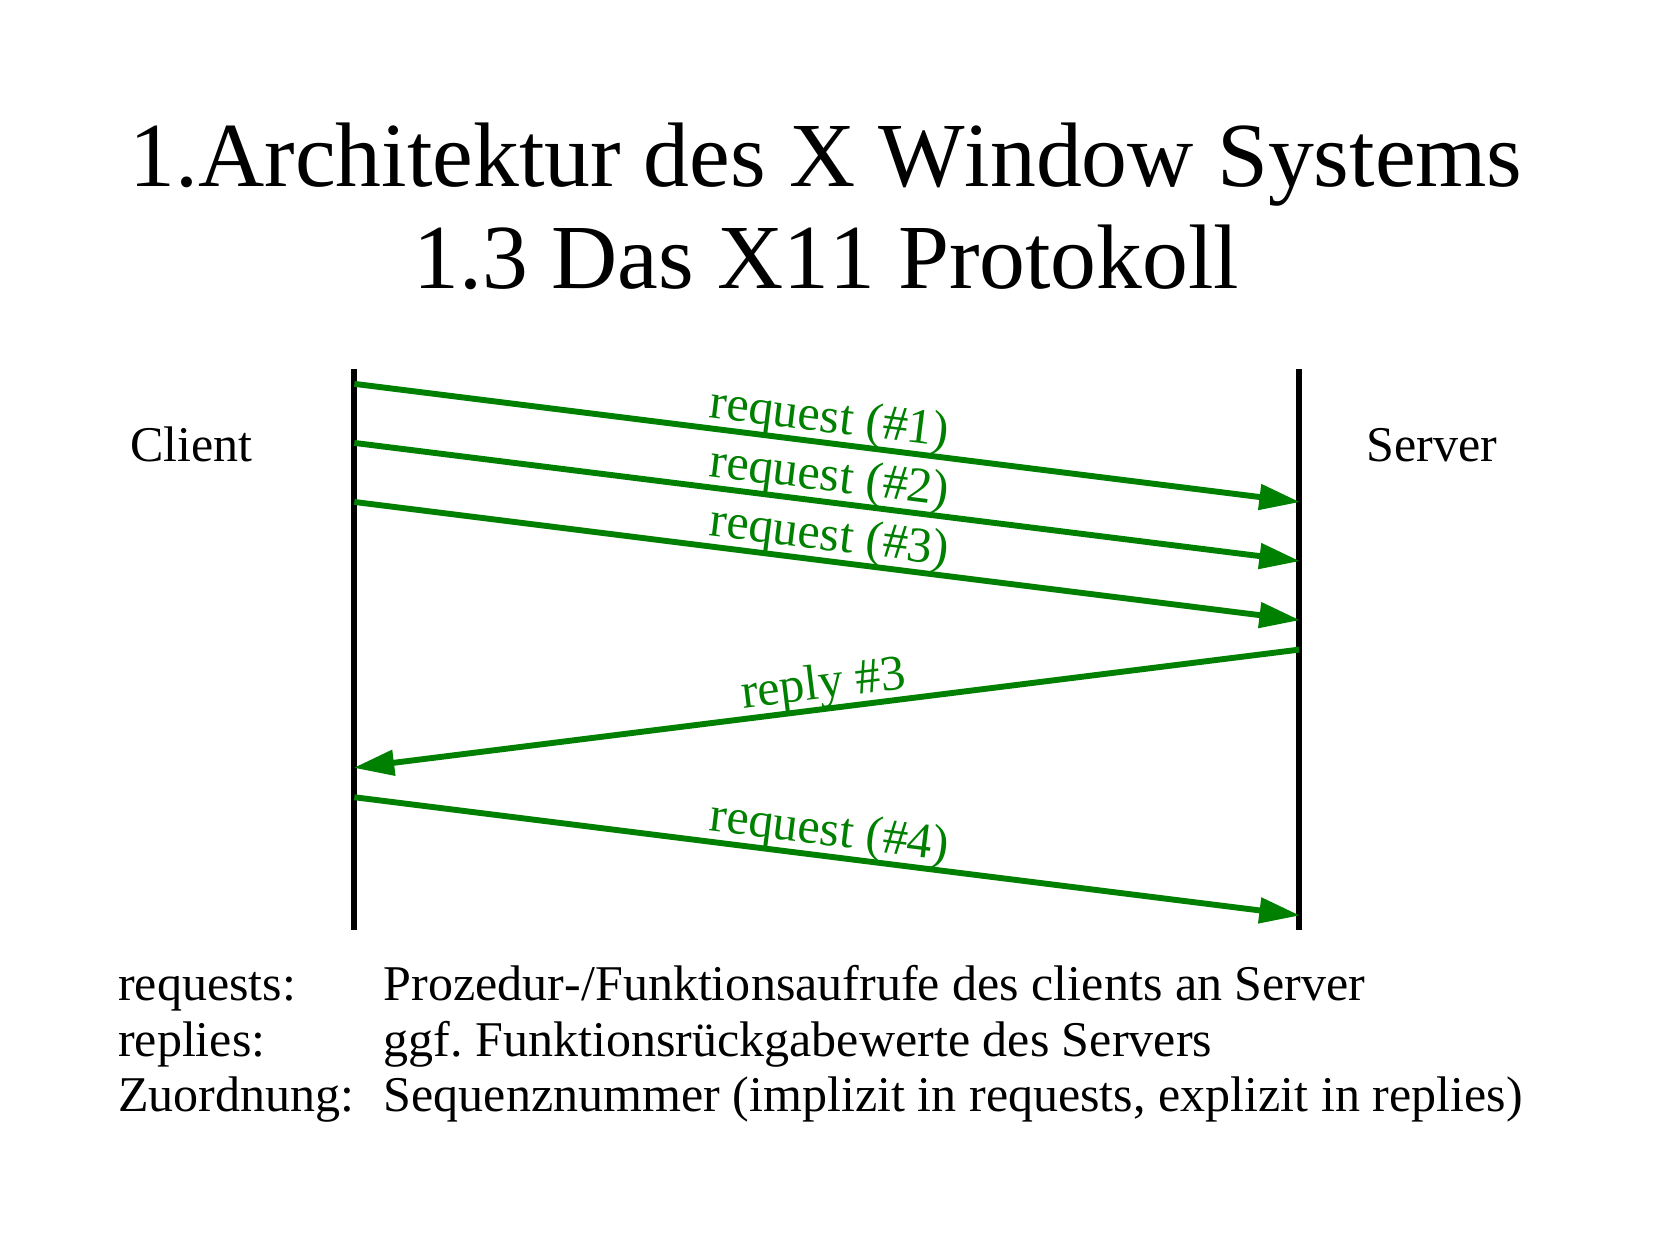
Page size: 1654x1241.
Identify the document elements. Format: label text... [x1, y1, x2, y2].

text_box Client [103, 417, 281, 473]
text_box requests: Prozedur-/Funktionsaufrufe des clients an Server replies: ggf. Funktionsrückgabewerte des Servers Zuordnung: Sequenznummer (implizit in requests, explizit in replies) [118, 956, 1565, 1123]
text_box Server [1343, 417, 1521, 473]
title 1.Architektur des X Window Systems 1.3 Das X11 Protokoll [121, 102, 1534, 311]
